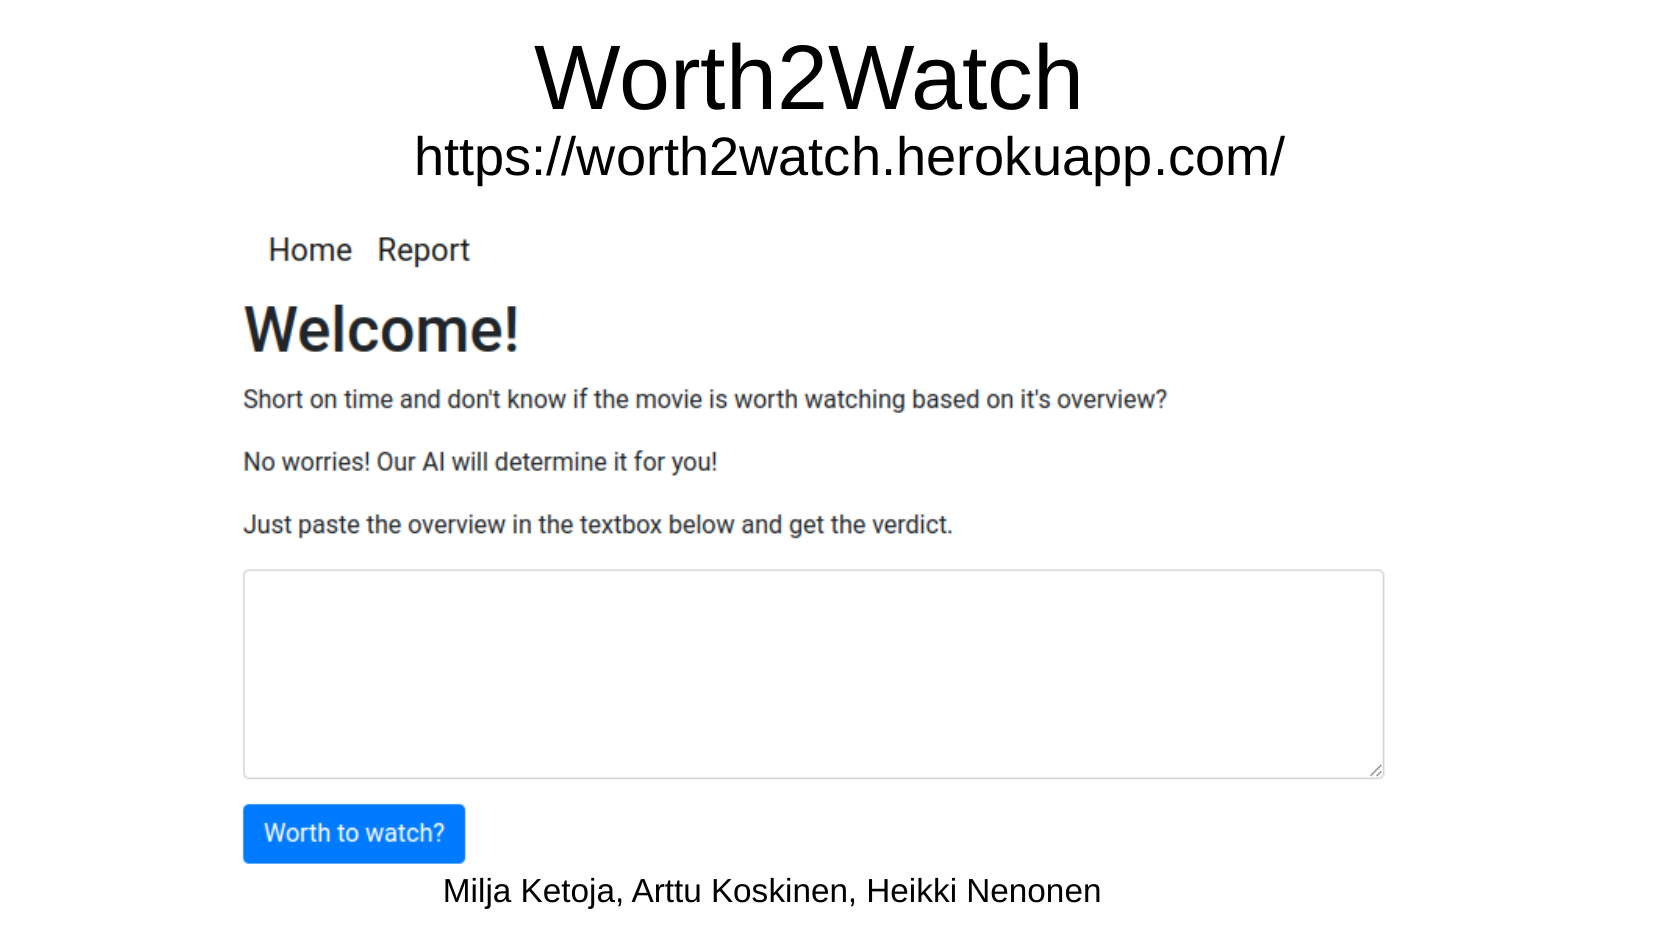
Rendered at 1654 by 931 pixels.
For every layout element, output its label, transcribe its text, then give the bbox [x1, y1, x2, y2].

list https://worth2watch.herokuapp.com/ [106, 126, 1595, 384]
title Worth2Watch [78, 0, 1567, 156]
list Milja Ketoja, Arttu Koskinen, Heikki Nenonen [372, 841, 1211, 931]
picture [220, 384, 1405, 889]
